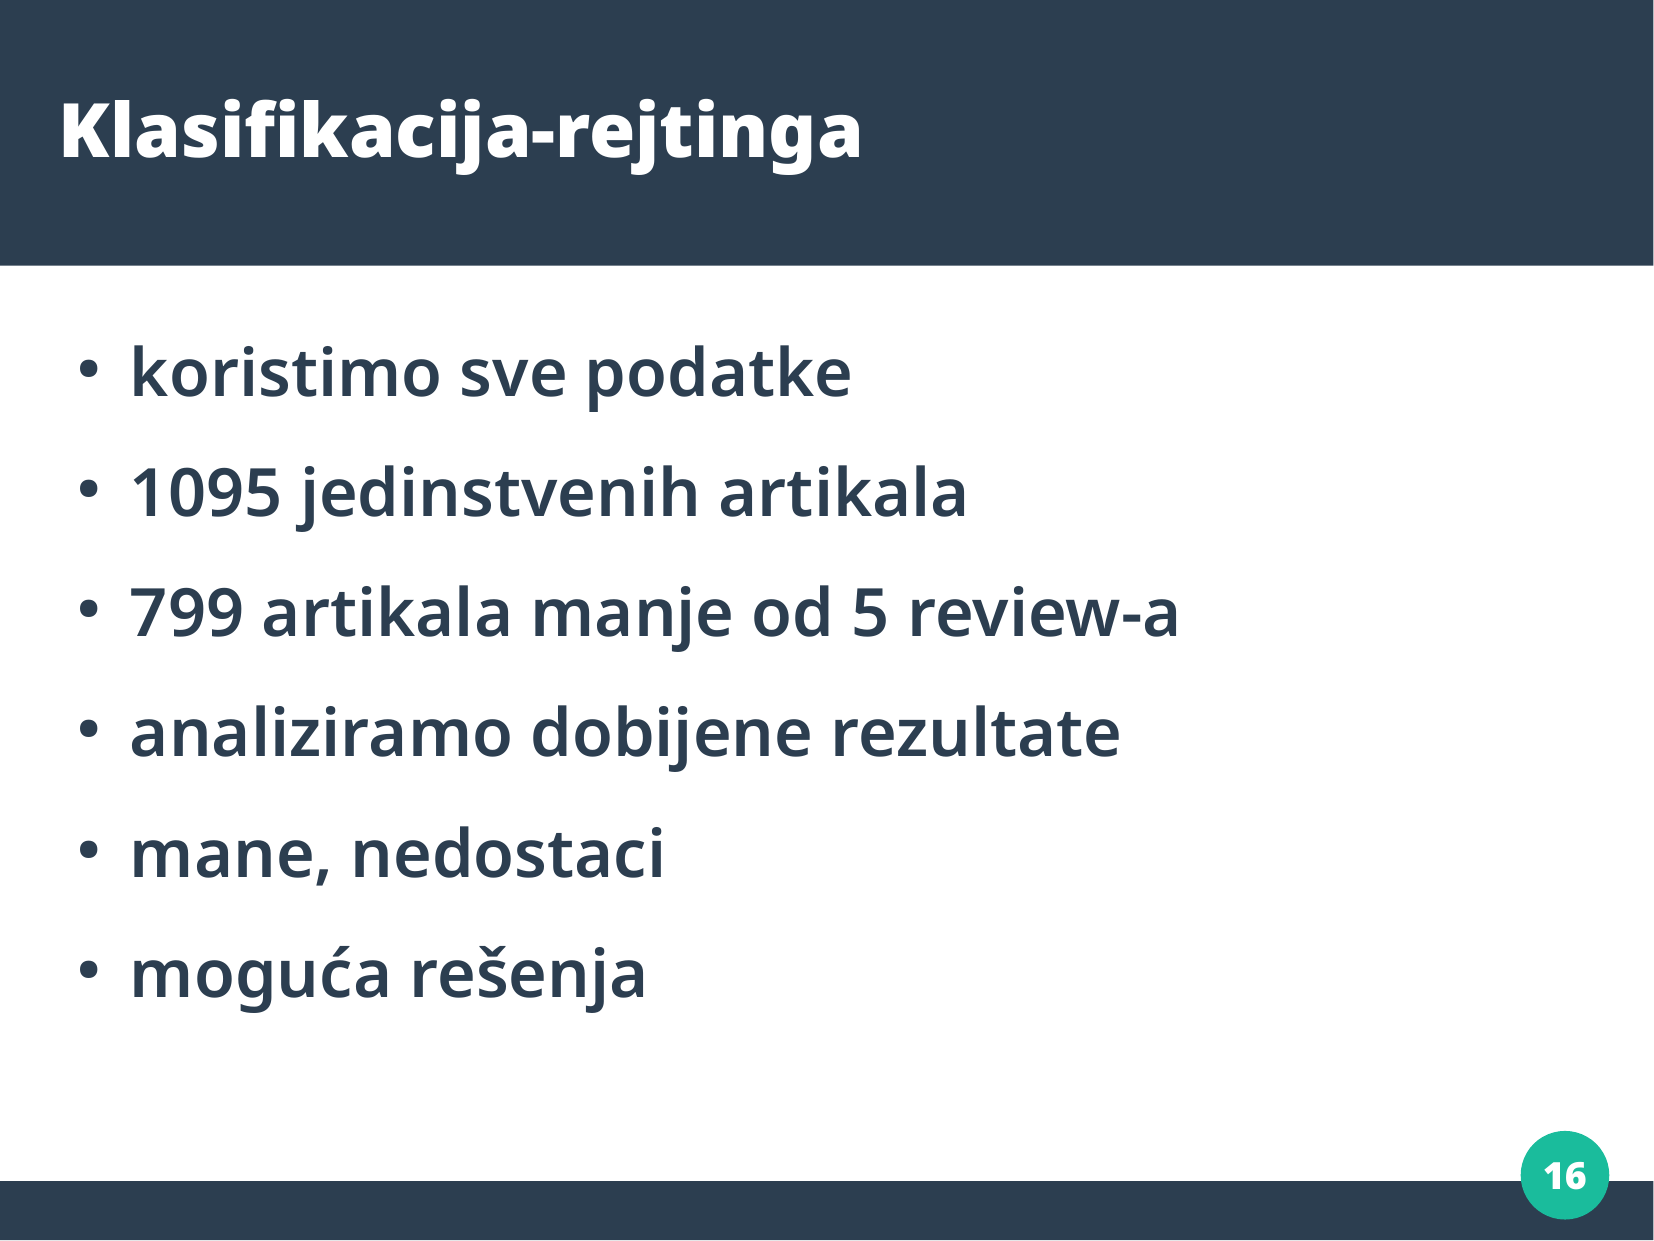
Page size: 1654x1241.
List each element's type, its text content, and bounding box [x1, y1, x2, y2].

title Klasifikacija-rejtinga [59, 49, 1595, 207]
list koristimo sve podatke 1095 jedinstvenih artikala 799 artikala manje od 5 review-a analiziramo dobijene rezultate mane, nedostaci moguća rešenja [59, 324, 1595, 1152]
